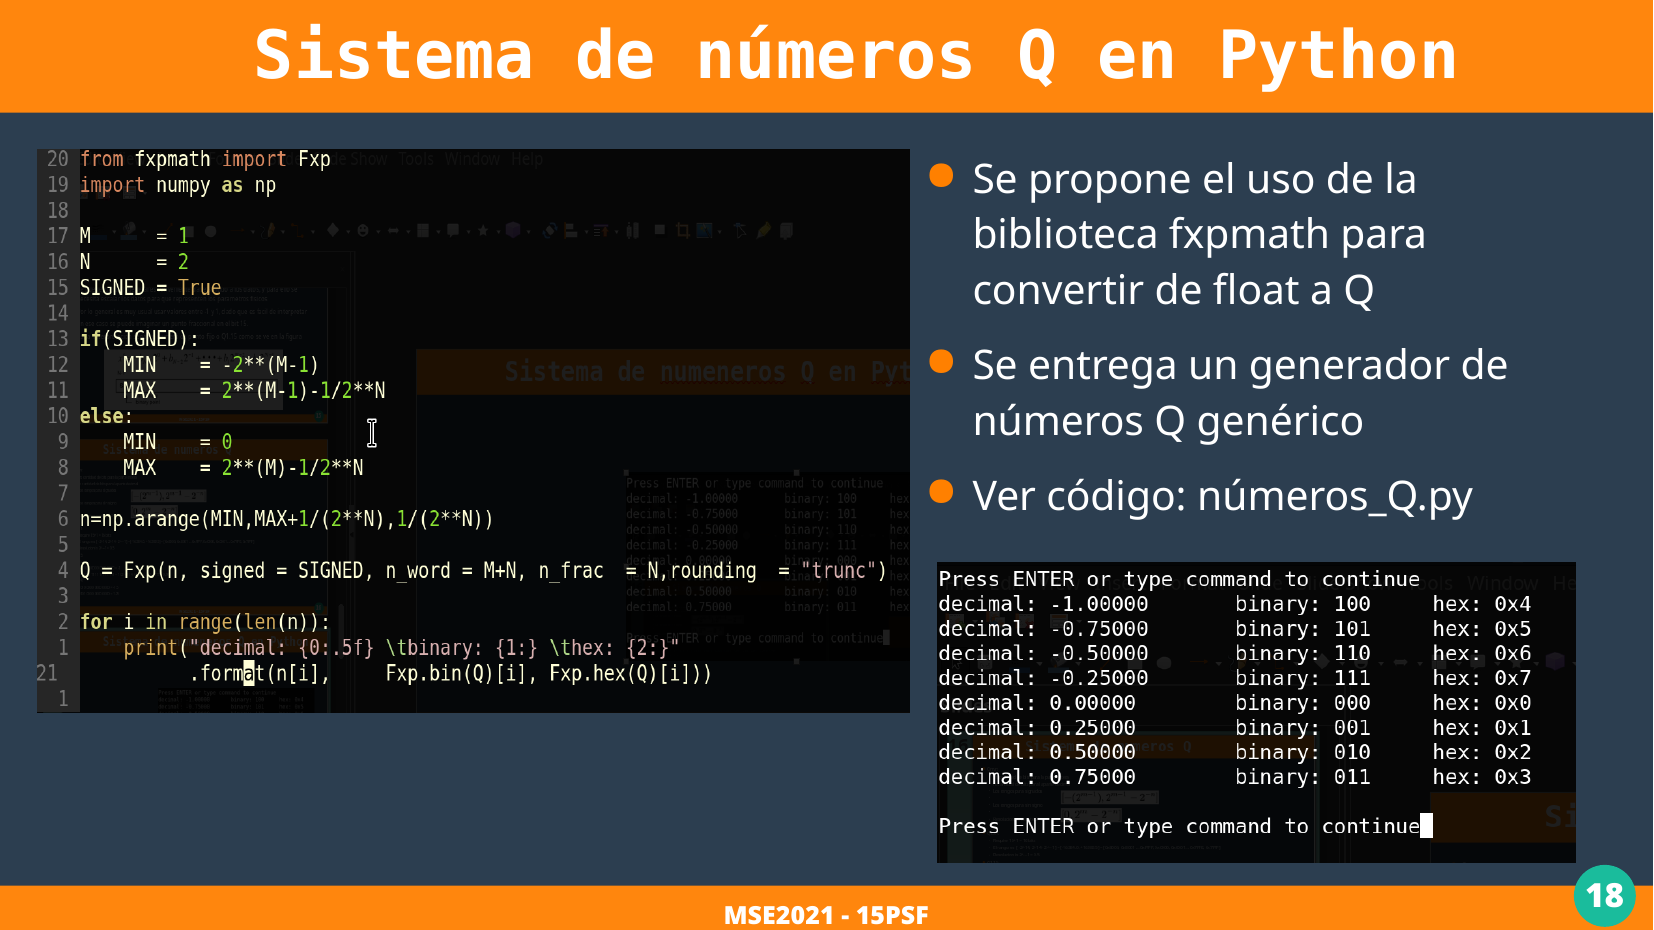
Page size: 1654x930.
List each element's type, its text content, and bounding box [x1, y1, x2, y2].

title Sistema de números Q en Python [253, 16, 1653, 113]
picture [937, 562, 1576, 863]
list Se propone el uso de la biblioteca fxpmath para convertir de float a Q Se entrega un generador de números Q genérico Ver código: números_Q.py [909, 150, 1585, 526]
picture [37, 149, 910, 713]
